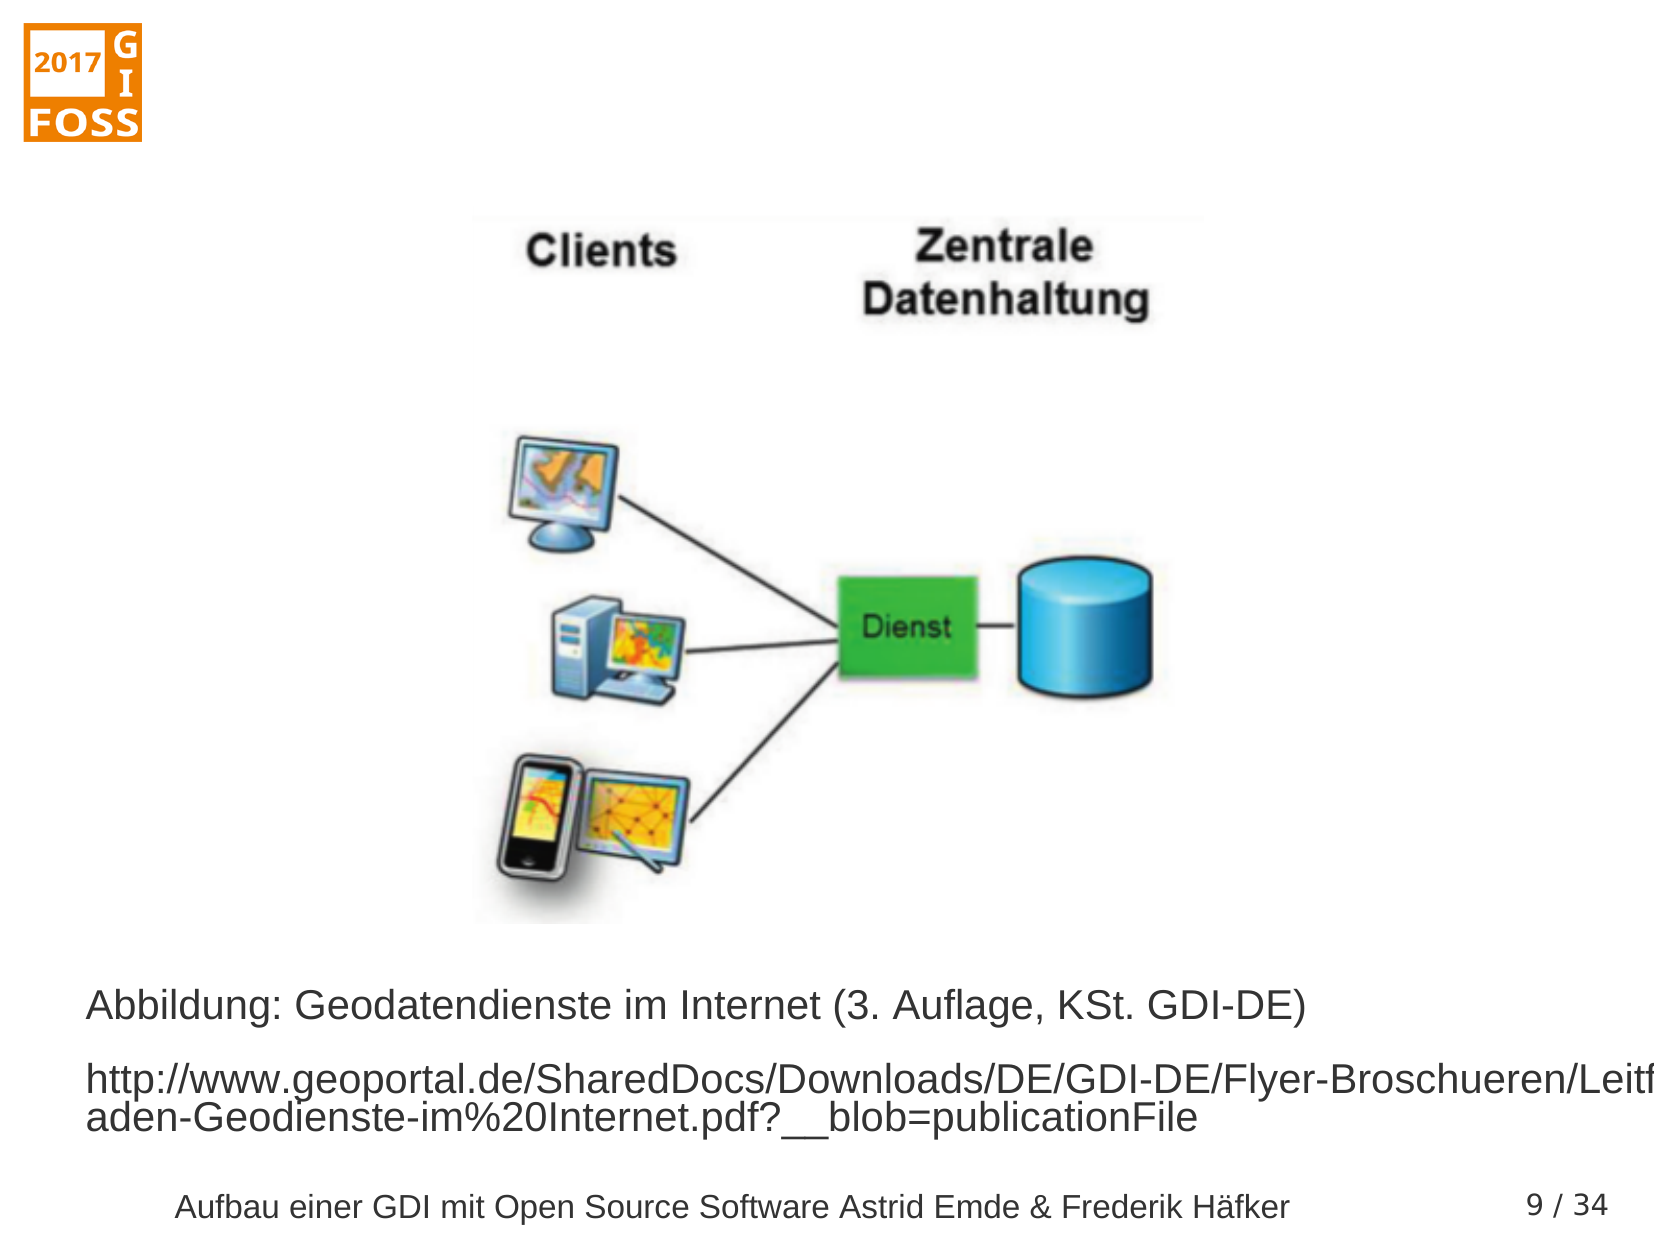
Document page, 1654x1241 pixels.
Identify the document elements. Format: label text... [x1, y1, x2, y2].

text_box Abbildung: Geodatendienste im Internet (3. Auflage, KSt. GDI-DE) http://www.geoportal.de/SharedDocs/Downloads/DE/GDI-DE/Flyer-Broschueren/Leitfaden-Geodienste-im%20Internet.pdf?__blob=publicationFile [0, 974, 1654, 1241]
picture [472, 206, 1204, 924]
picture [23, 23, 142, 142]
